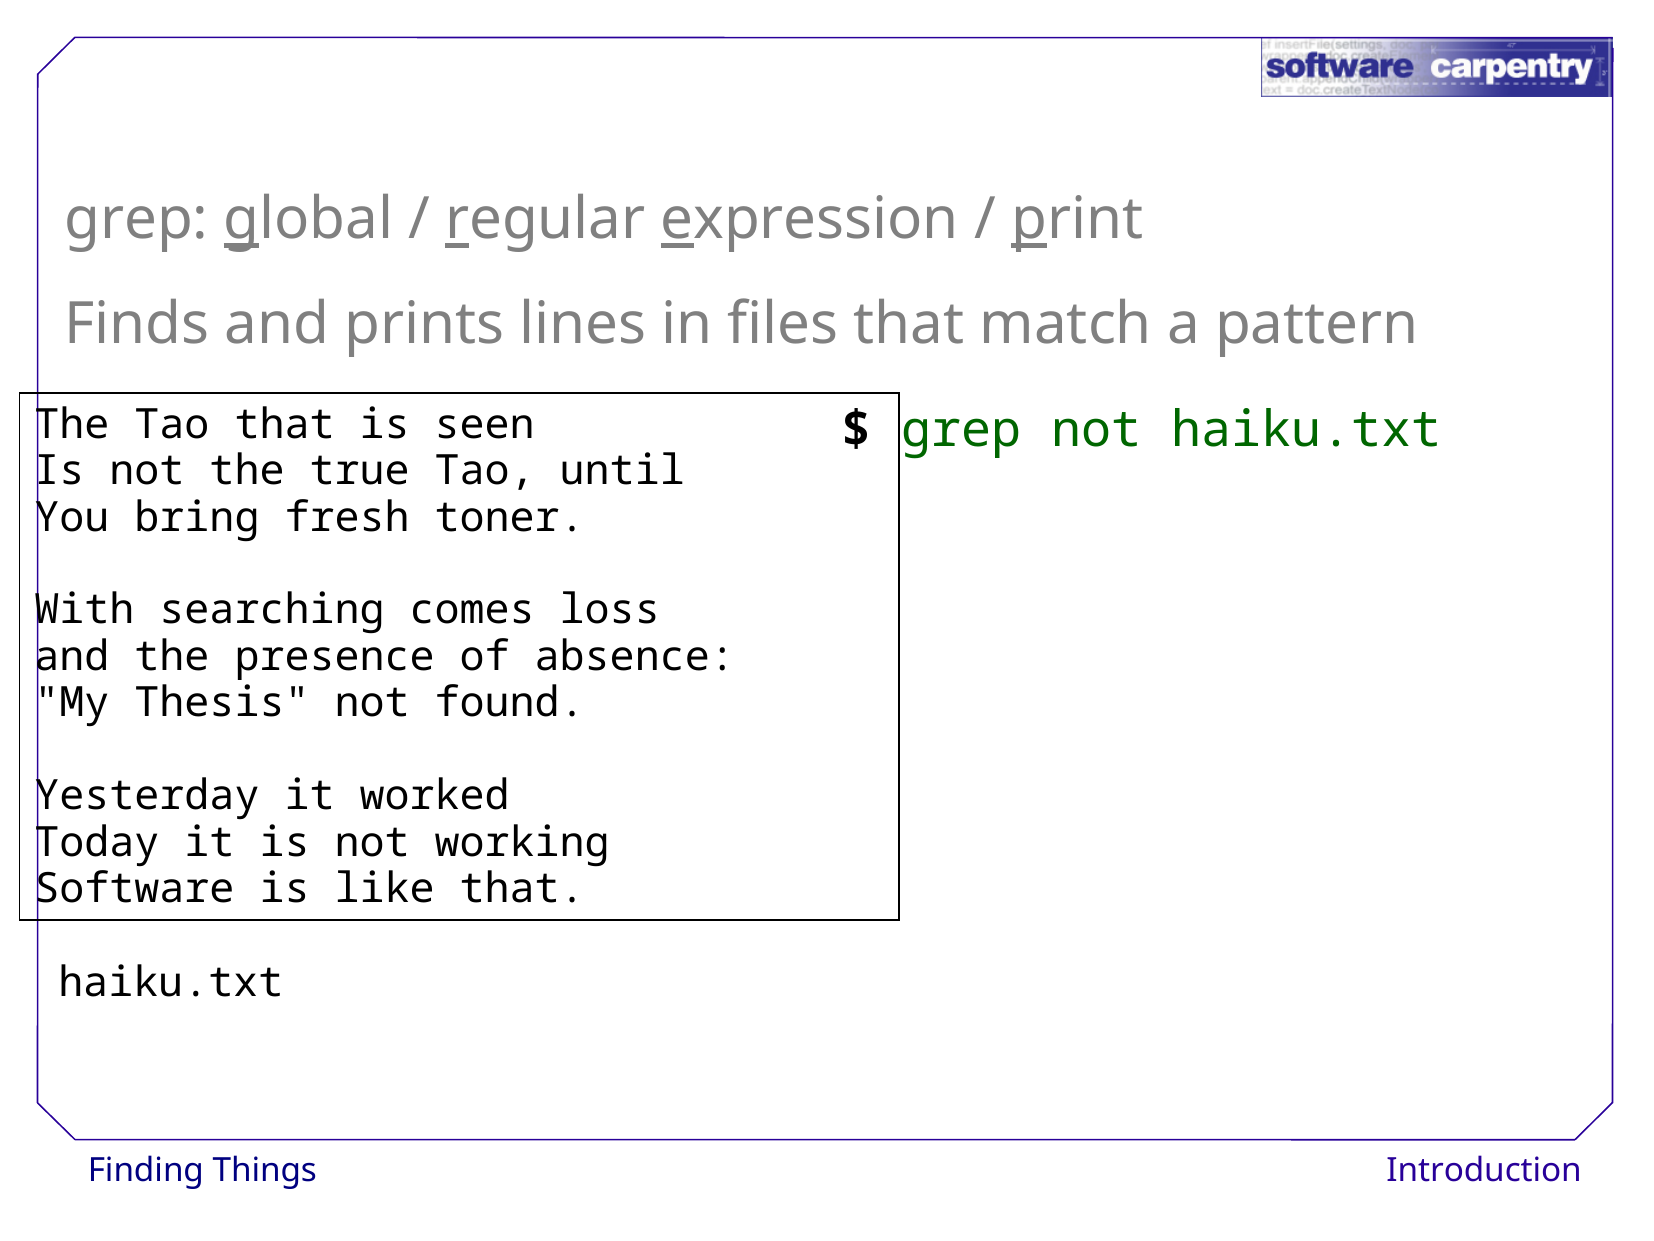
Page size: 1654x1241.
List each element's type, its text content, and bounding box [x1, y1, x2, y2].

text_box haiku.txt [43, 922, 449, 1013]
text_box The Tao that is seen Is not the true Tao, until You bring fresh toner. With searching comes loss and the presence of absence: "My Thesis" not found. Yesterday it worked Today it is not working Software is like that. [19, 393, 900, 920]
text_box $ grep not haiku.txt [826, 374, 1517, 885]
picture [1261, 39, 1613, 97]
text_box grep: global / regular expression / print Finds and prints lines in files that match a pattern [49, 137, 1584, 364]
